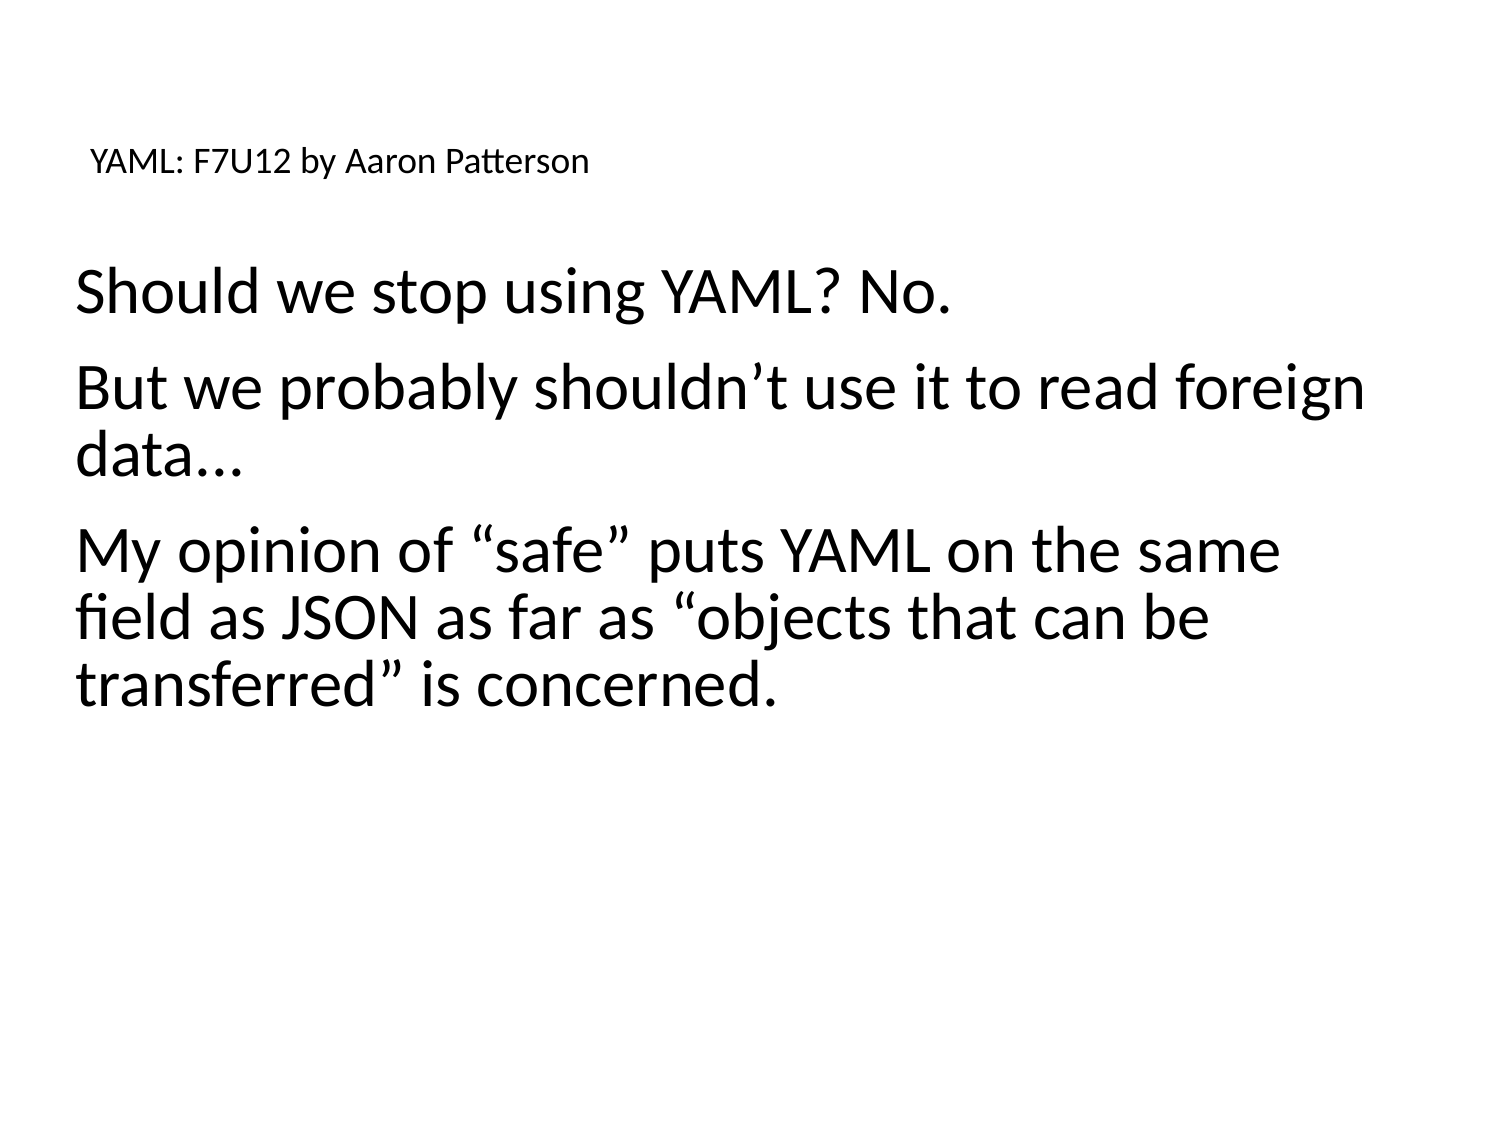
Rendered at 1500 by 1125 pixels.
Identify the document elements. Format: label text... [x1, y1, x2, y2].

title YAML: F7U12 by Aaron Patterson [90, 43, 1365, 263]
list Should we stop using YAML? No. But we probably shouldn’t use it to read foreign data... My opinion of “safe” puts YAML on the same field as JSON as far as “objects that can be transferred” is concerned. [75, 263, 1395, 1036]
